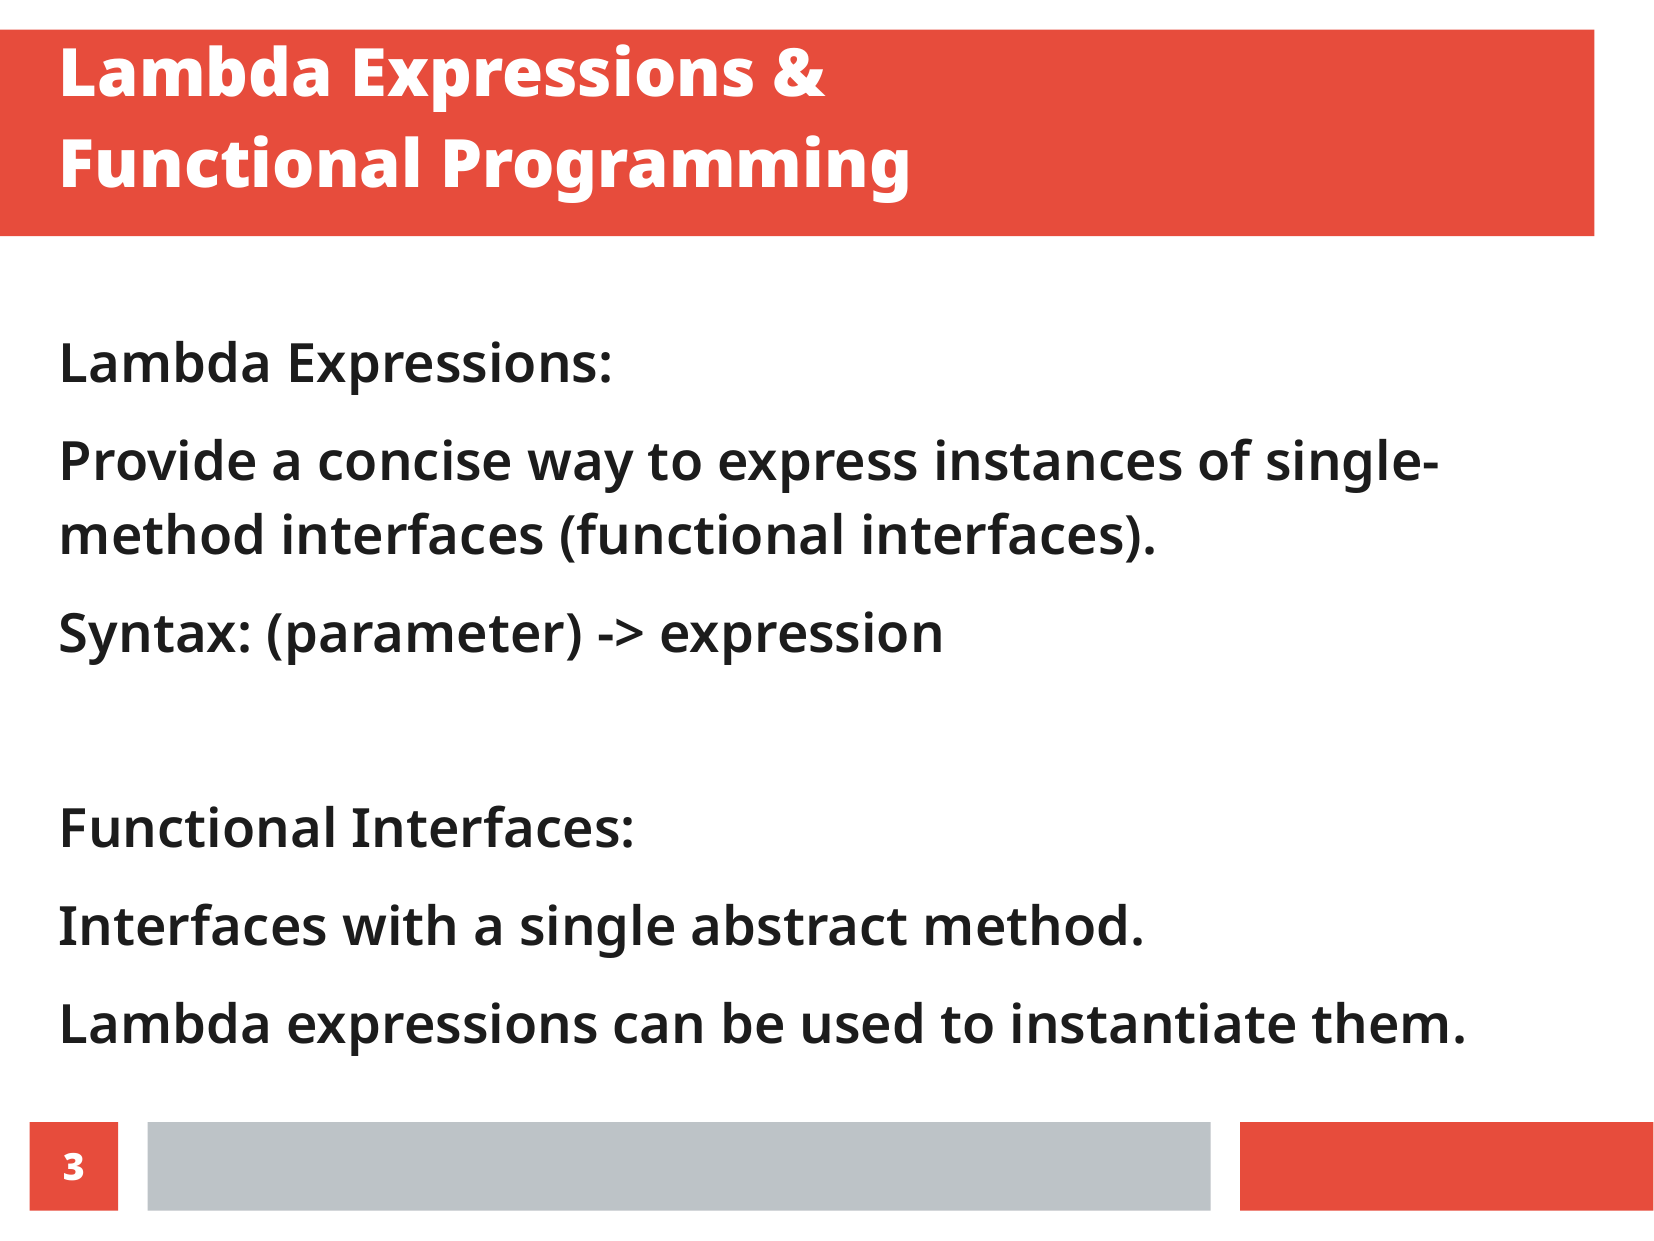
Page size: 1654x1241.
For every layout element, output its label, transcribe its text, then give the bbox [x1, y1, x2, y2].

title Lambda Expressions & Functional Programming [59, 59, 1595, 207]
list Lambda Expressions: Provide a concise way to express instances of single-method interfaces (functional interfaces). Syntax: (parameter) -> expression Functional Interfaces: Interfaces with a single abstract method. Lambda expressions can be used to instantiate them. [59, 324, 1565, 1093]
